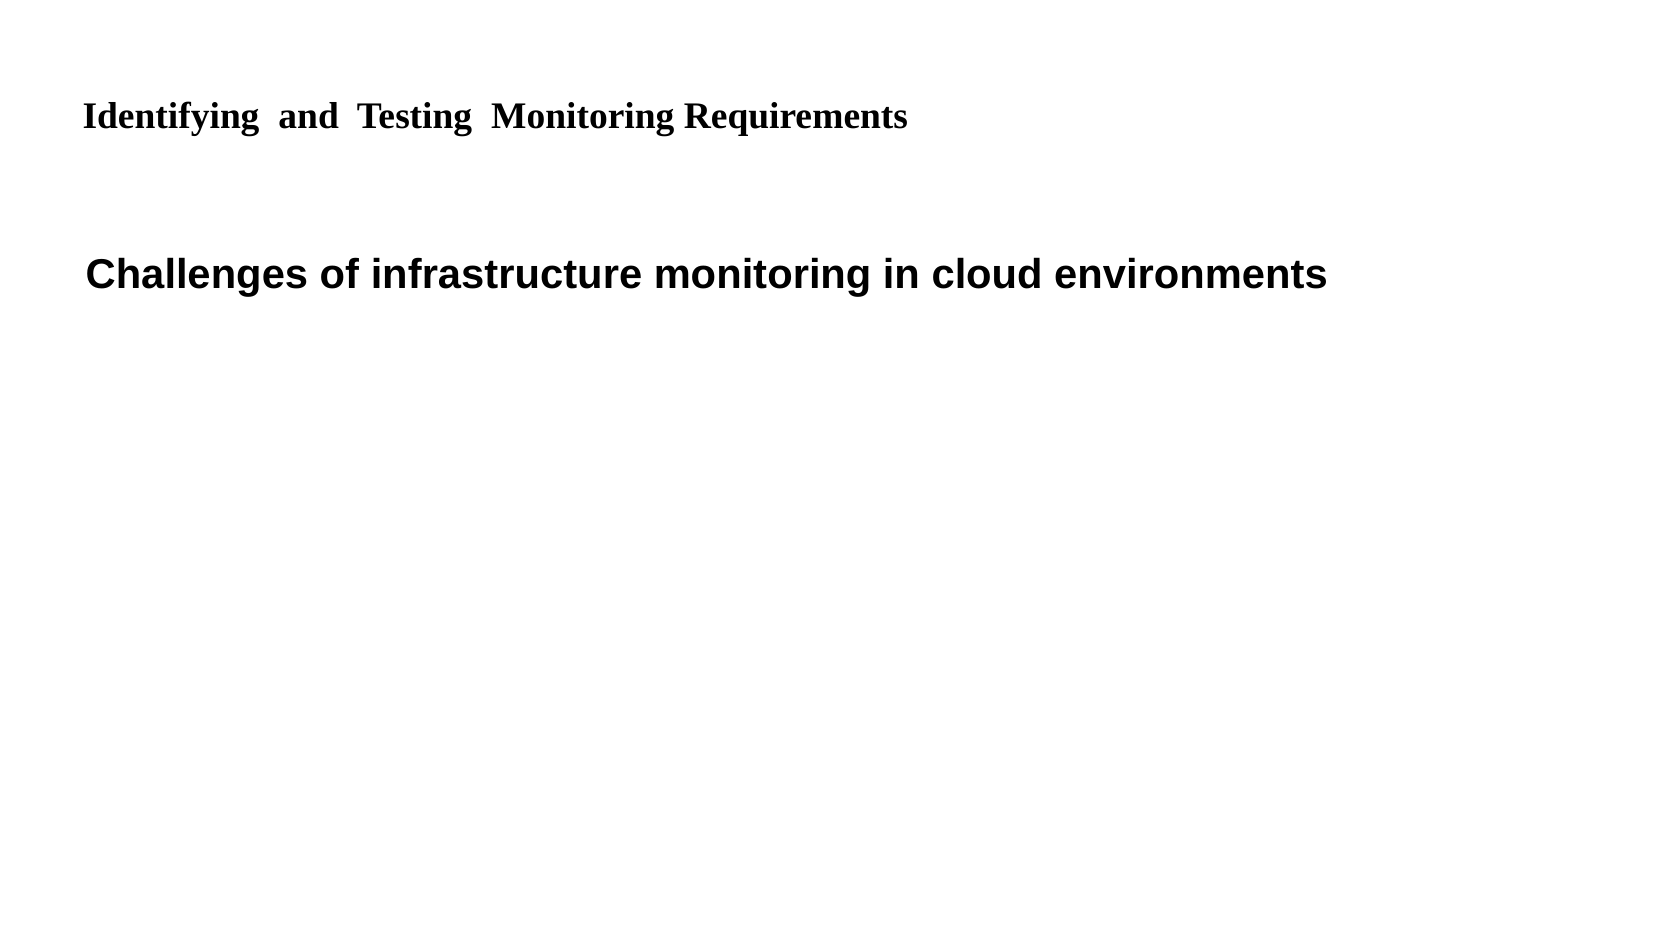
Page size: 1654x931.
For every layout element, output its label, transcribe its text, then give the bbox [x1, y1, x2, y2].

text_box Challenges of infrastructure monitoring in cloud environments [70, 169, 1560, 851]
title Identifying and Testing Monitoring Requirements [82, 62, 1607, 159]
